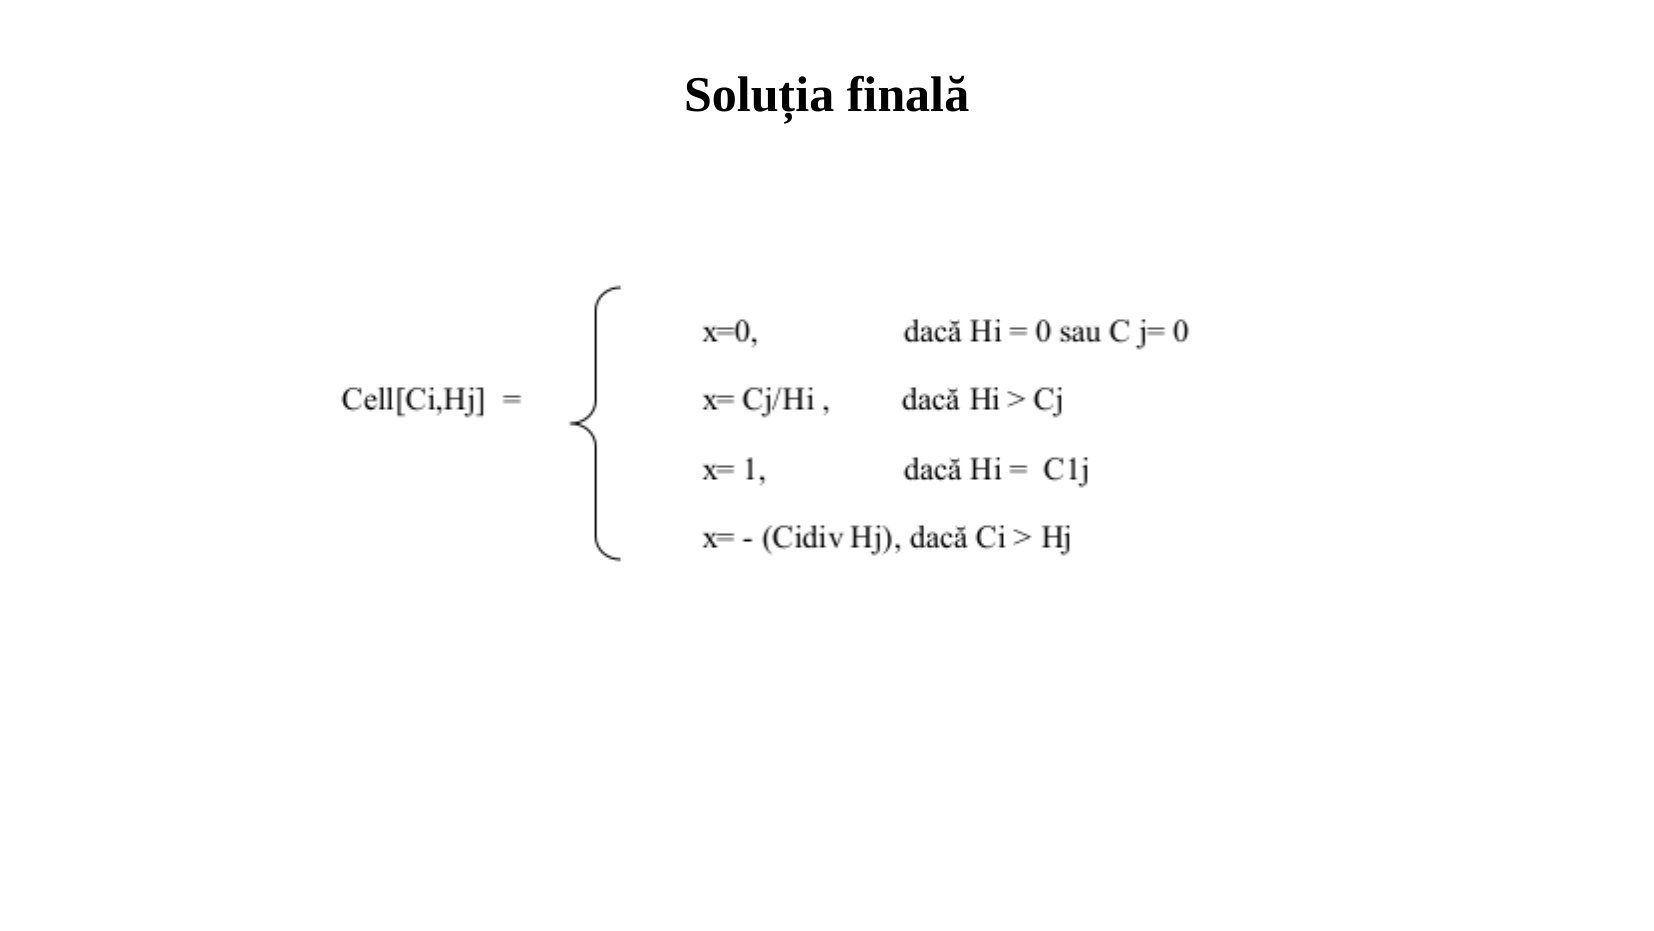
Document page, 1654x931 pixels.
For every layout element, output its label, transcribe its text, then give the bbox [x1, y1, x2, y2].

text_box Soluția finală [369, 60, 1285, 131]
picture [330, 284, 1287, 571]
